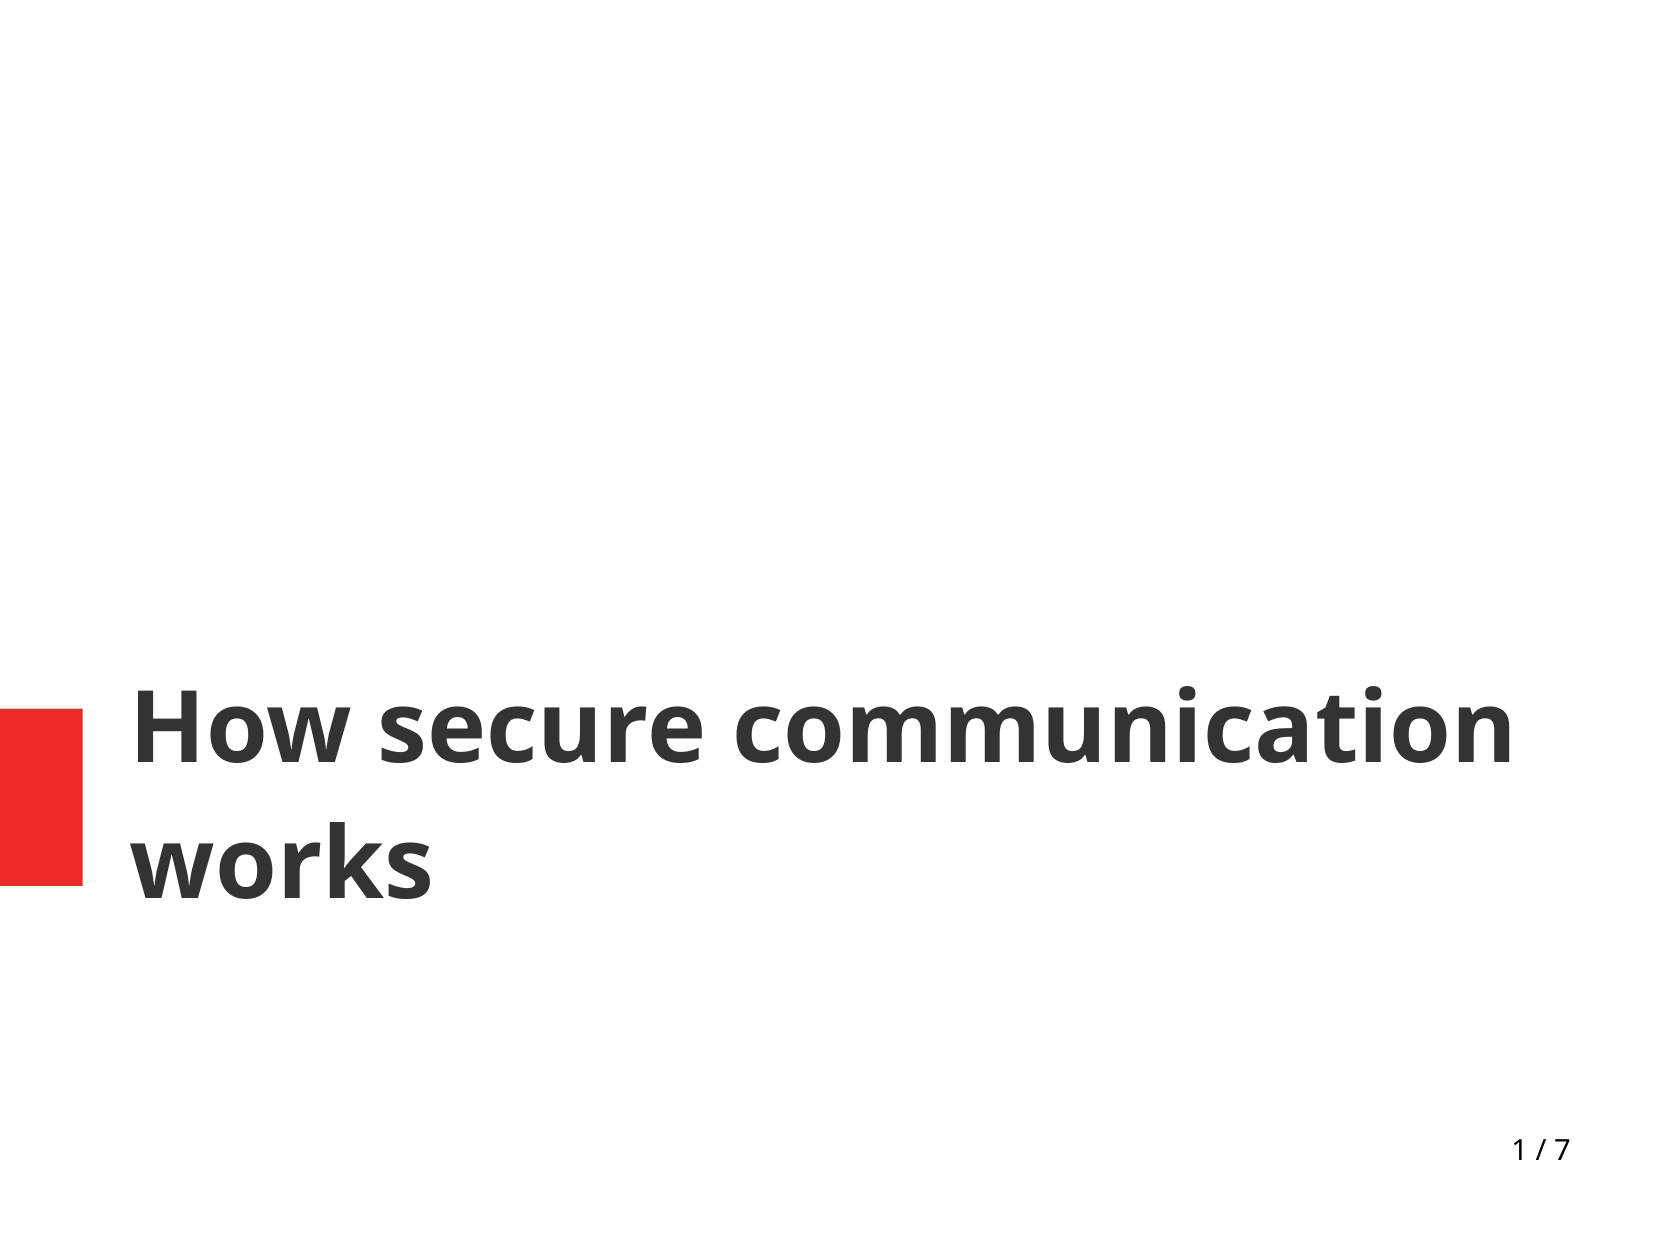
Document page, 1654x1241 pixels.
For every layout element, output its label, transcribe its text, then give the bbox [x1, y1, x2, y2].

title How secure communication works [129, 655, 1536, 928]
